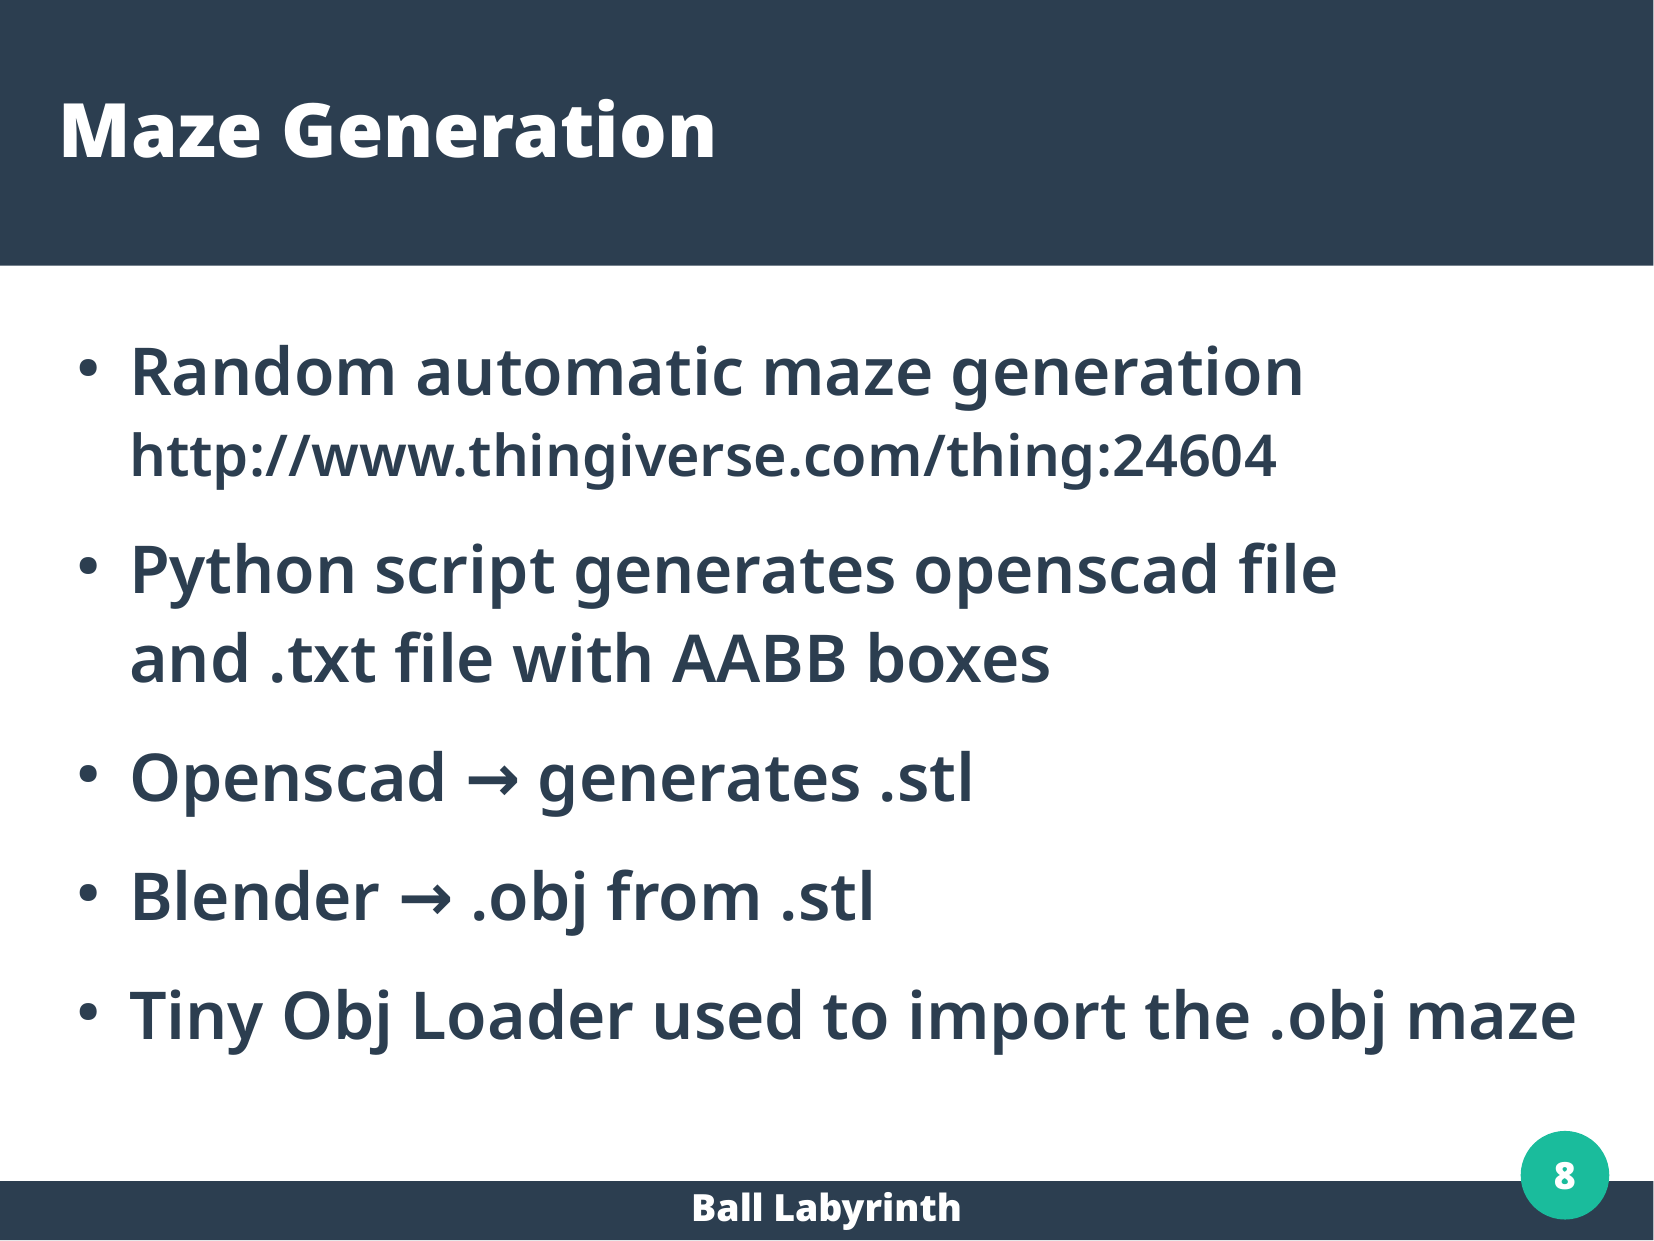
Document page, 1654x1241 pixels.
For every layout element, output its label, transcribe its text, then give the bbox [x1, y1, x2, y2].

title Maze Generation [59, 49, 1595, 207]
list Random automatic maze generation http://www.thingiverse.com/thing:24604 Python script generates openscad file and .txt file with AABB boxes Openscad → generates .stl Blender → .obj from .stl Tiny Obj Loader used to import the .obj maze [59, 324, 1595, 1152]
